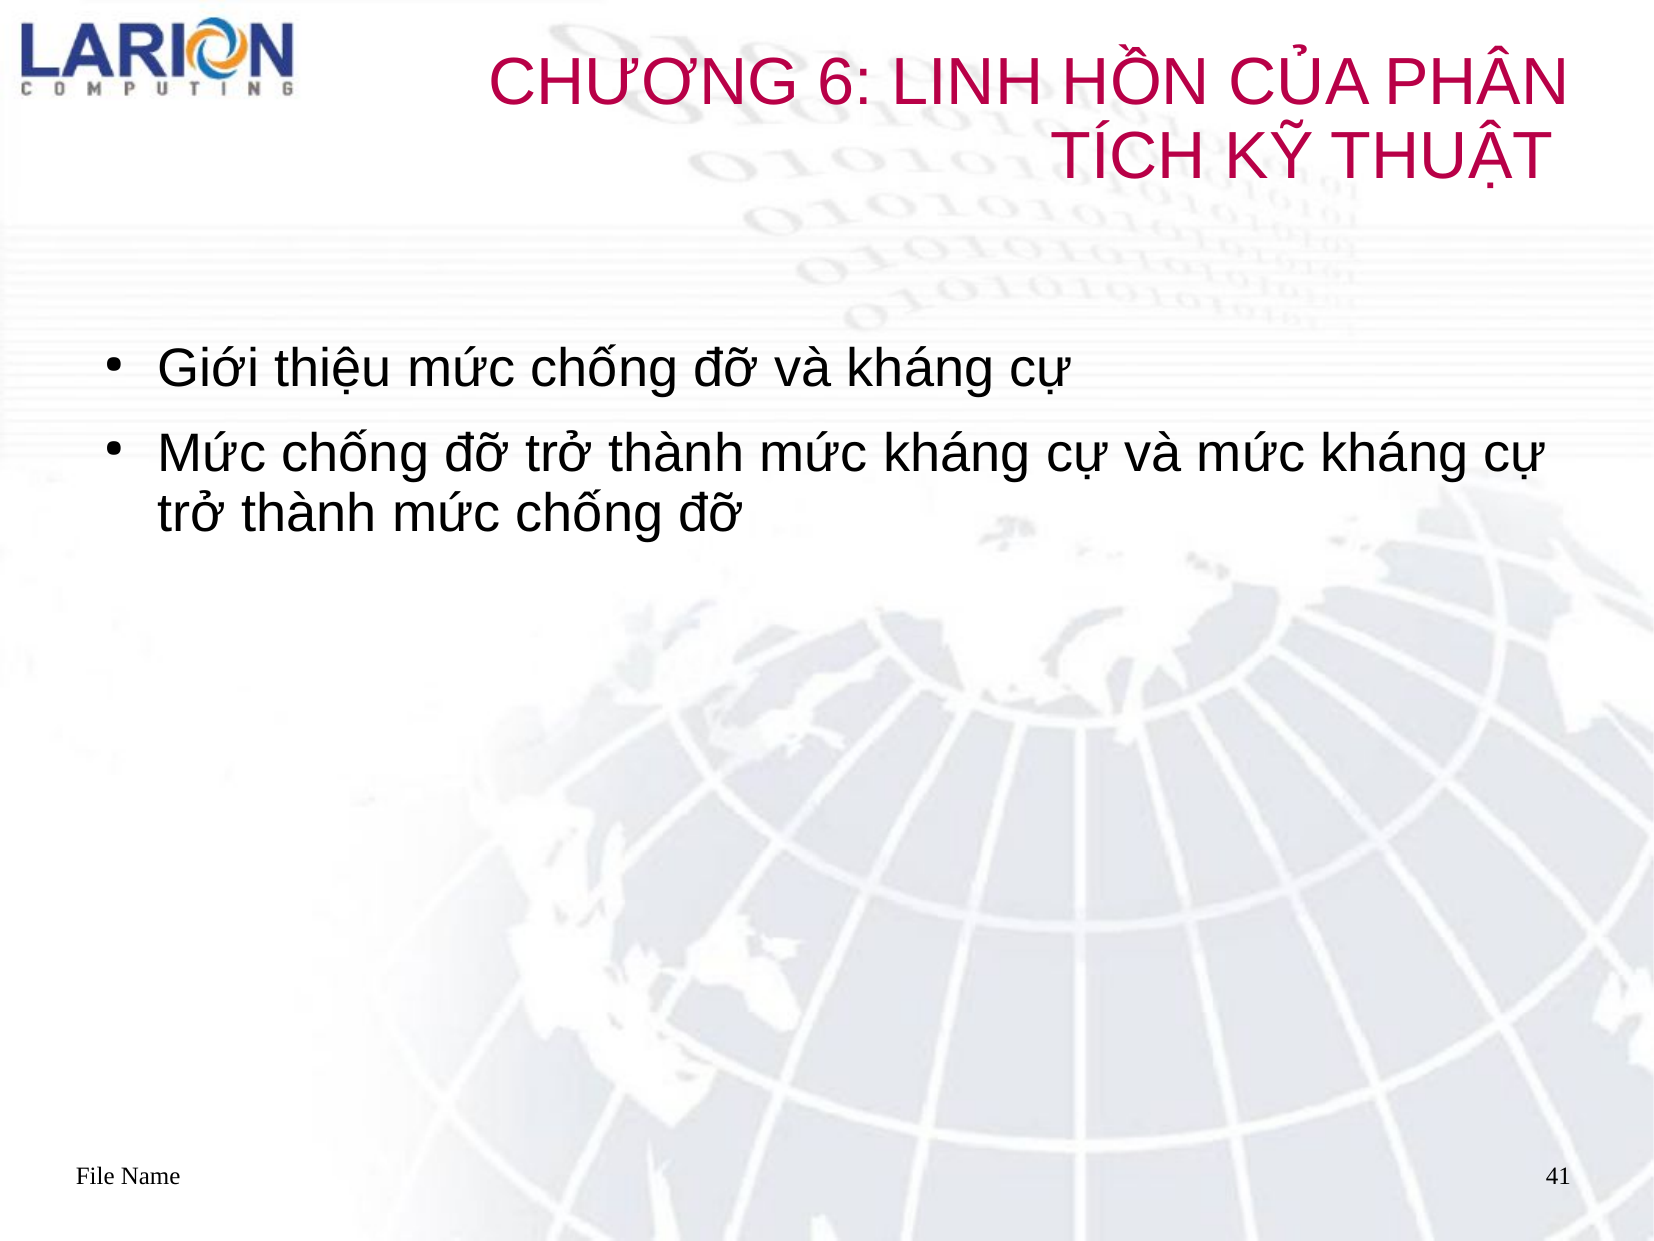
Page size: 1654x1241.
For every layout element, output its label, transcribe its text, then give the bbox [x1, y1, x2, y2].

list Giới thiệu mức chống đỡ và kháng cự Mức chống đỡ trở thành mức kháng cự và mức kháng cự trở thành mức chống đỡ [86, 337, 1576, 1157]
picture [0, 0, 1654, 1241]
title CHƯƠNG 6: LINH HỒN CỦA PHÂN TÍCH KỸ THUẬT [300, 43, 1571, 194]
